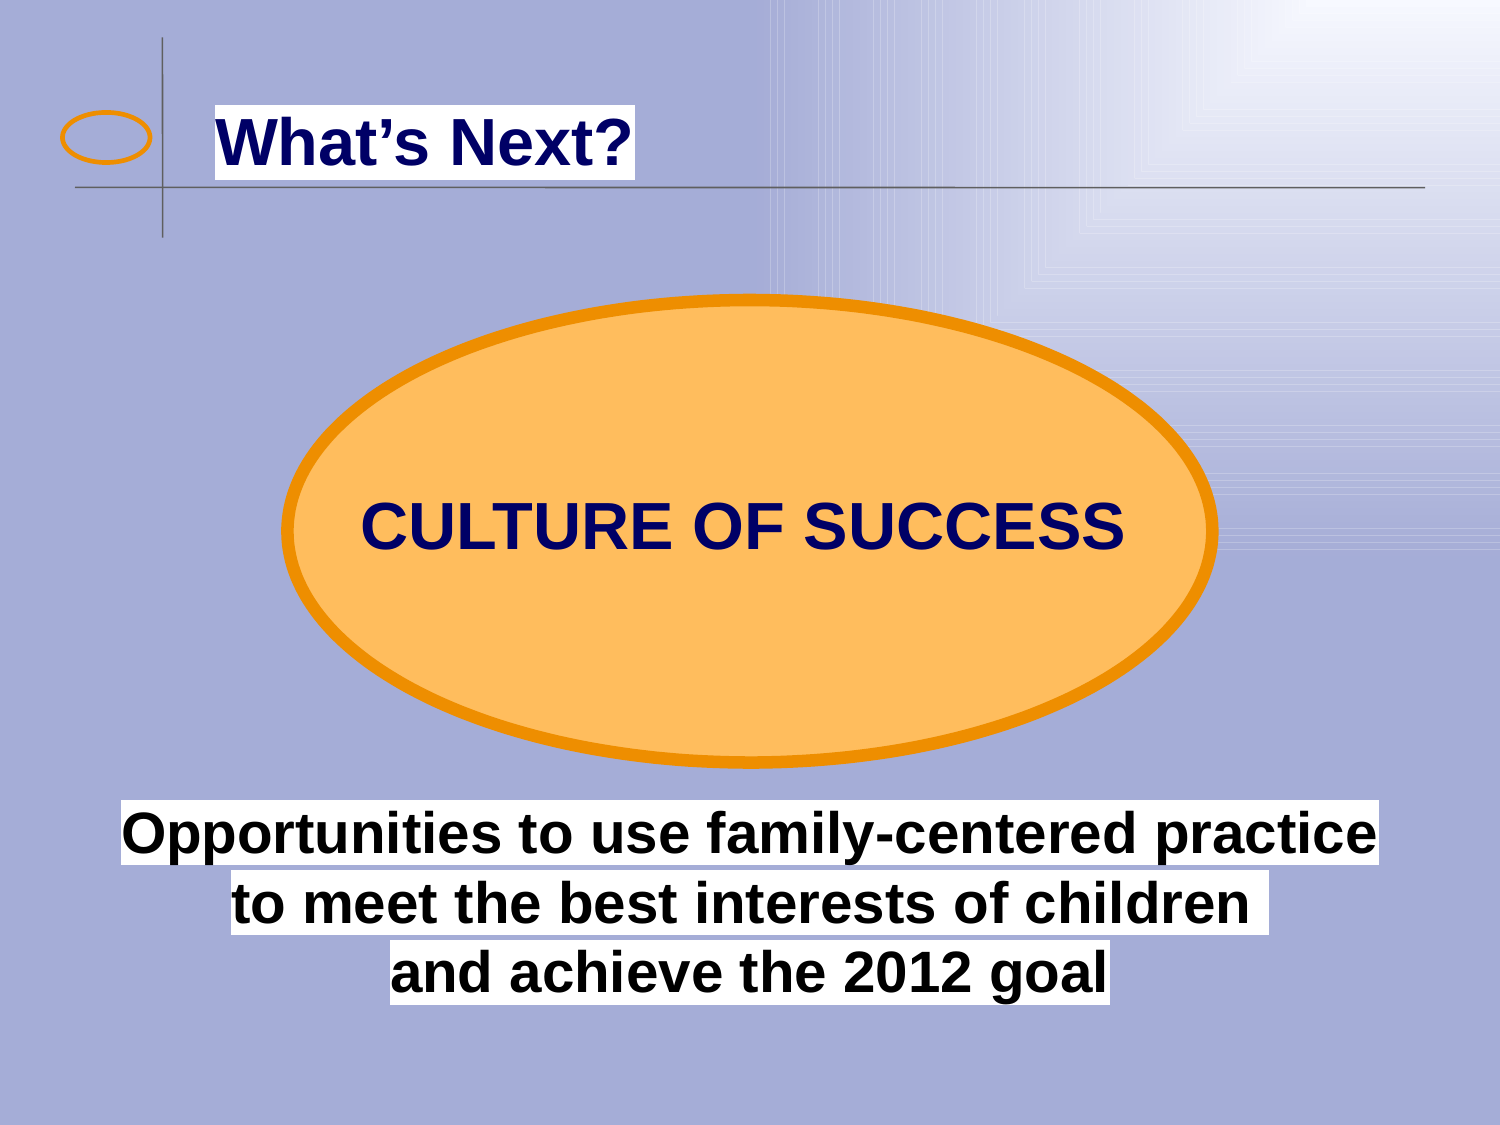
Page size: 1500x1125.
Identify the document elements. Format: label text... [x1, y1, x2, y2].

title What’s Next? [200, 45, 1426, 233]
text_box [301, 299, 1198, 474]
list Opportunities to use family-centered practice to meet the best interests of children and achieve the 2012 goal [99, 787, 1400, 1075]
text_box CULTURE OF SUCCESS [287, 474, 1201, 571]
text_box [294, 480, 1213, 763]
